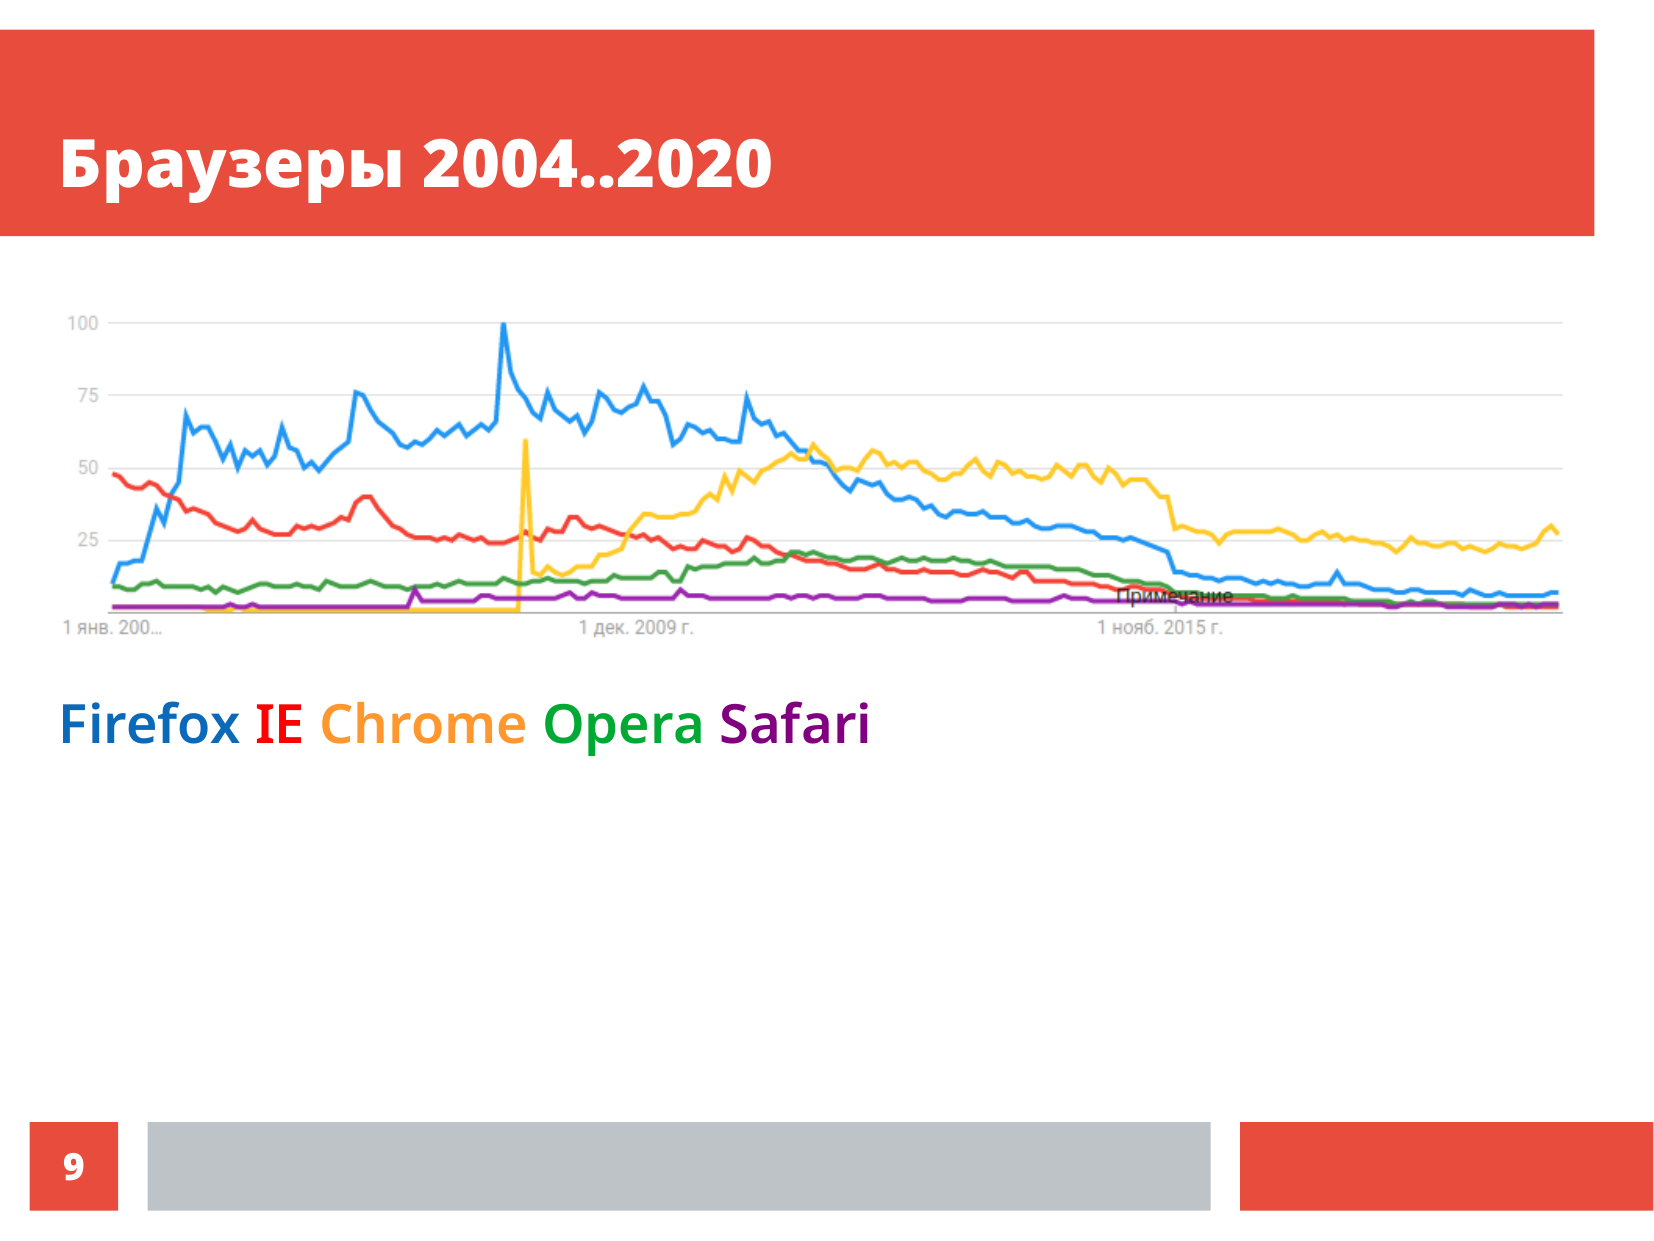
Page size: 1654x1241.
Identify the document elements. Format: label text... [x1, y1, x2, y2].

picture [55, 291, 1571, 650]
title Браузеры 2004..2020 [59, 59, 1595, 207]
list Firefox IE Chrome Opera Safari [59, 685, 1548, 1093]
